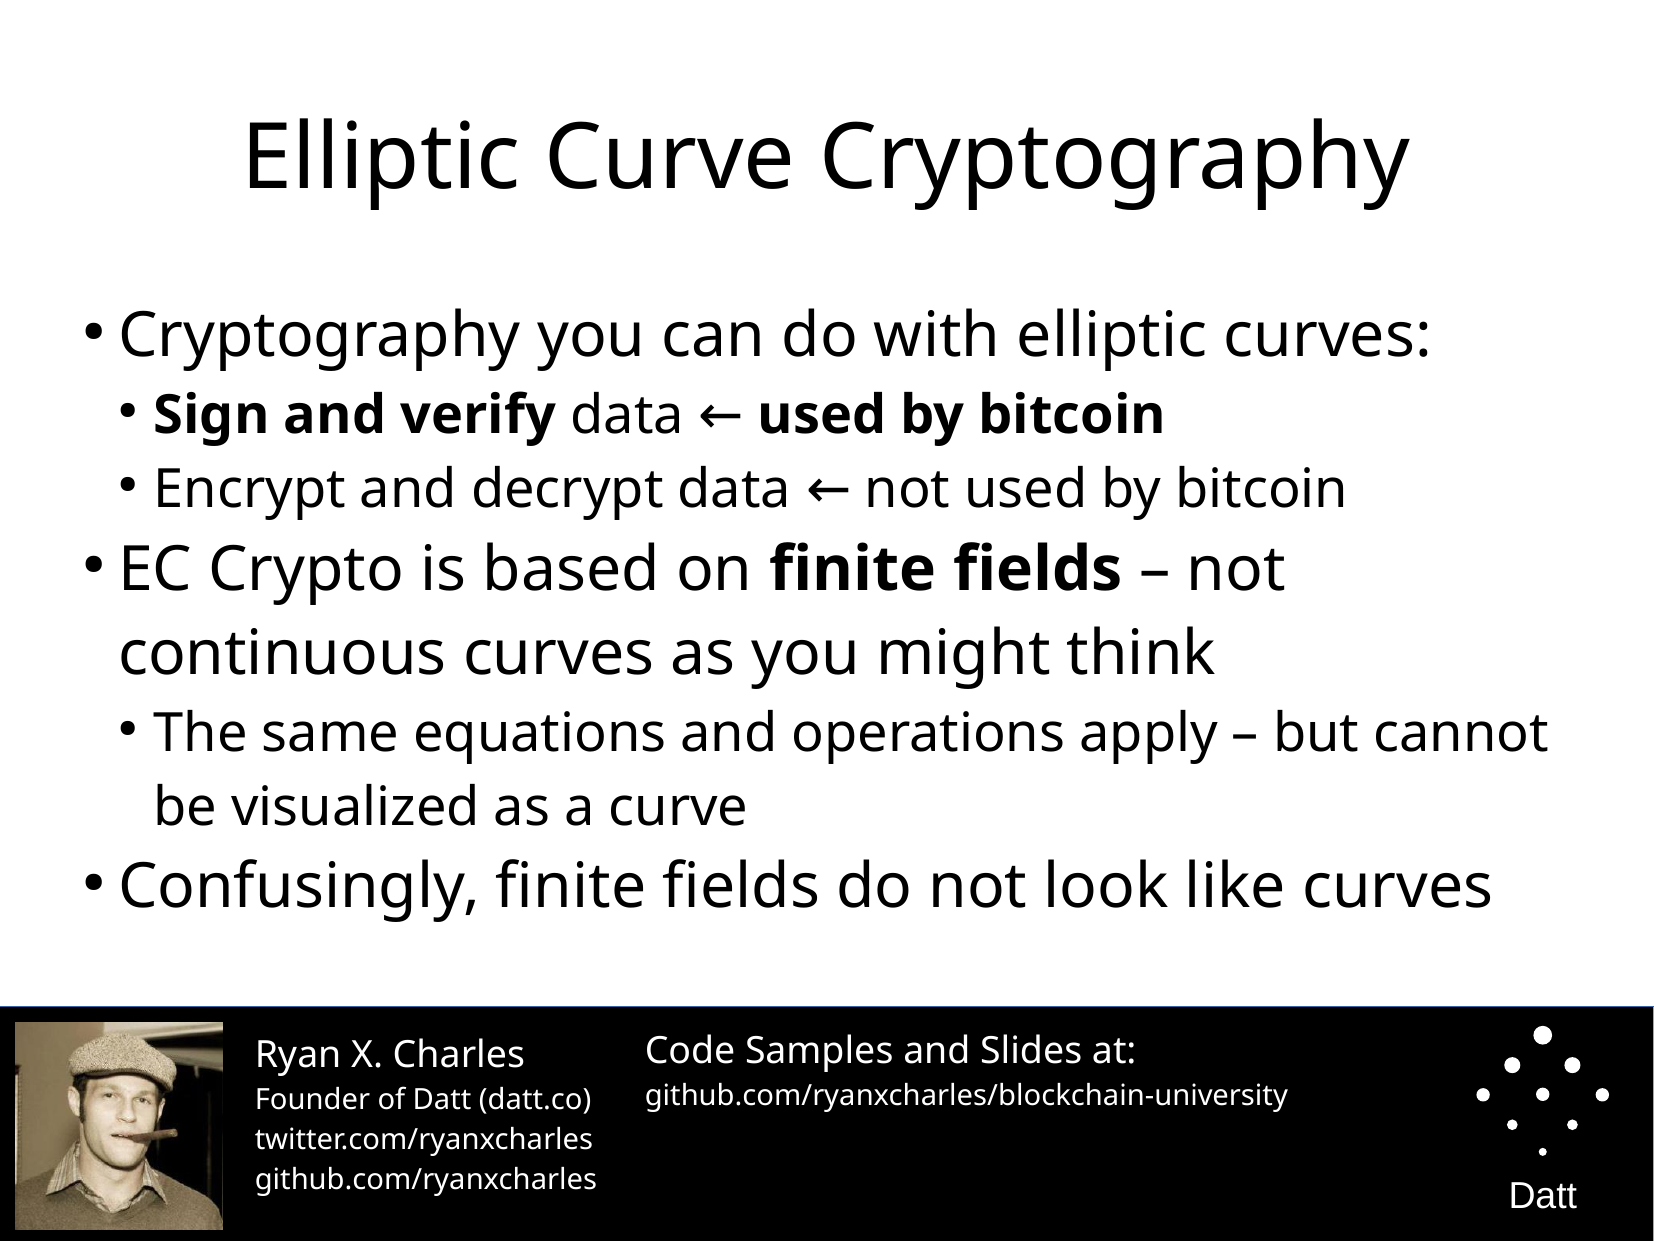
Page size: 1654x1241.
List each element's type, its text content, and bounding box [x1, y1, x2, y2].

picture [1475, 1023, 1611, 1159]
text_box Ryan X. Charles Founder of Datt (datt.co) twitter.com/ryanxcharles github.com/ryanxcharles [240, 1020, 976, 1241]
text_box Code Samples and Slides at: github.com/ryanxcharles/blockchain-university [630, 1015, 1403, 1156]
text_box Datt [1452, 1167, 1633, 1241]
subtitle Cryptography you can do with elliptic curves: Sign and verify data ← used by bitcoin Encrypt and decrypt data ← not used by bitcoin EC Crypto is based on finite fields – not continuous curves as you might think The same equations and operations apply – but cannot be visualized as a curve Confusingly, finite fields do not look like curves [82, 290, 1571, 1010]
text_box [0, 1006, 1654, 1241]
title Elliptic Curve Cryptography [82, 49, 1571, 257]
picture [15, 1022, 223, 1231]
